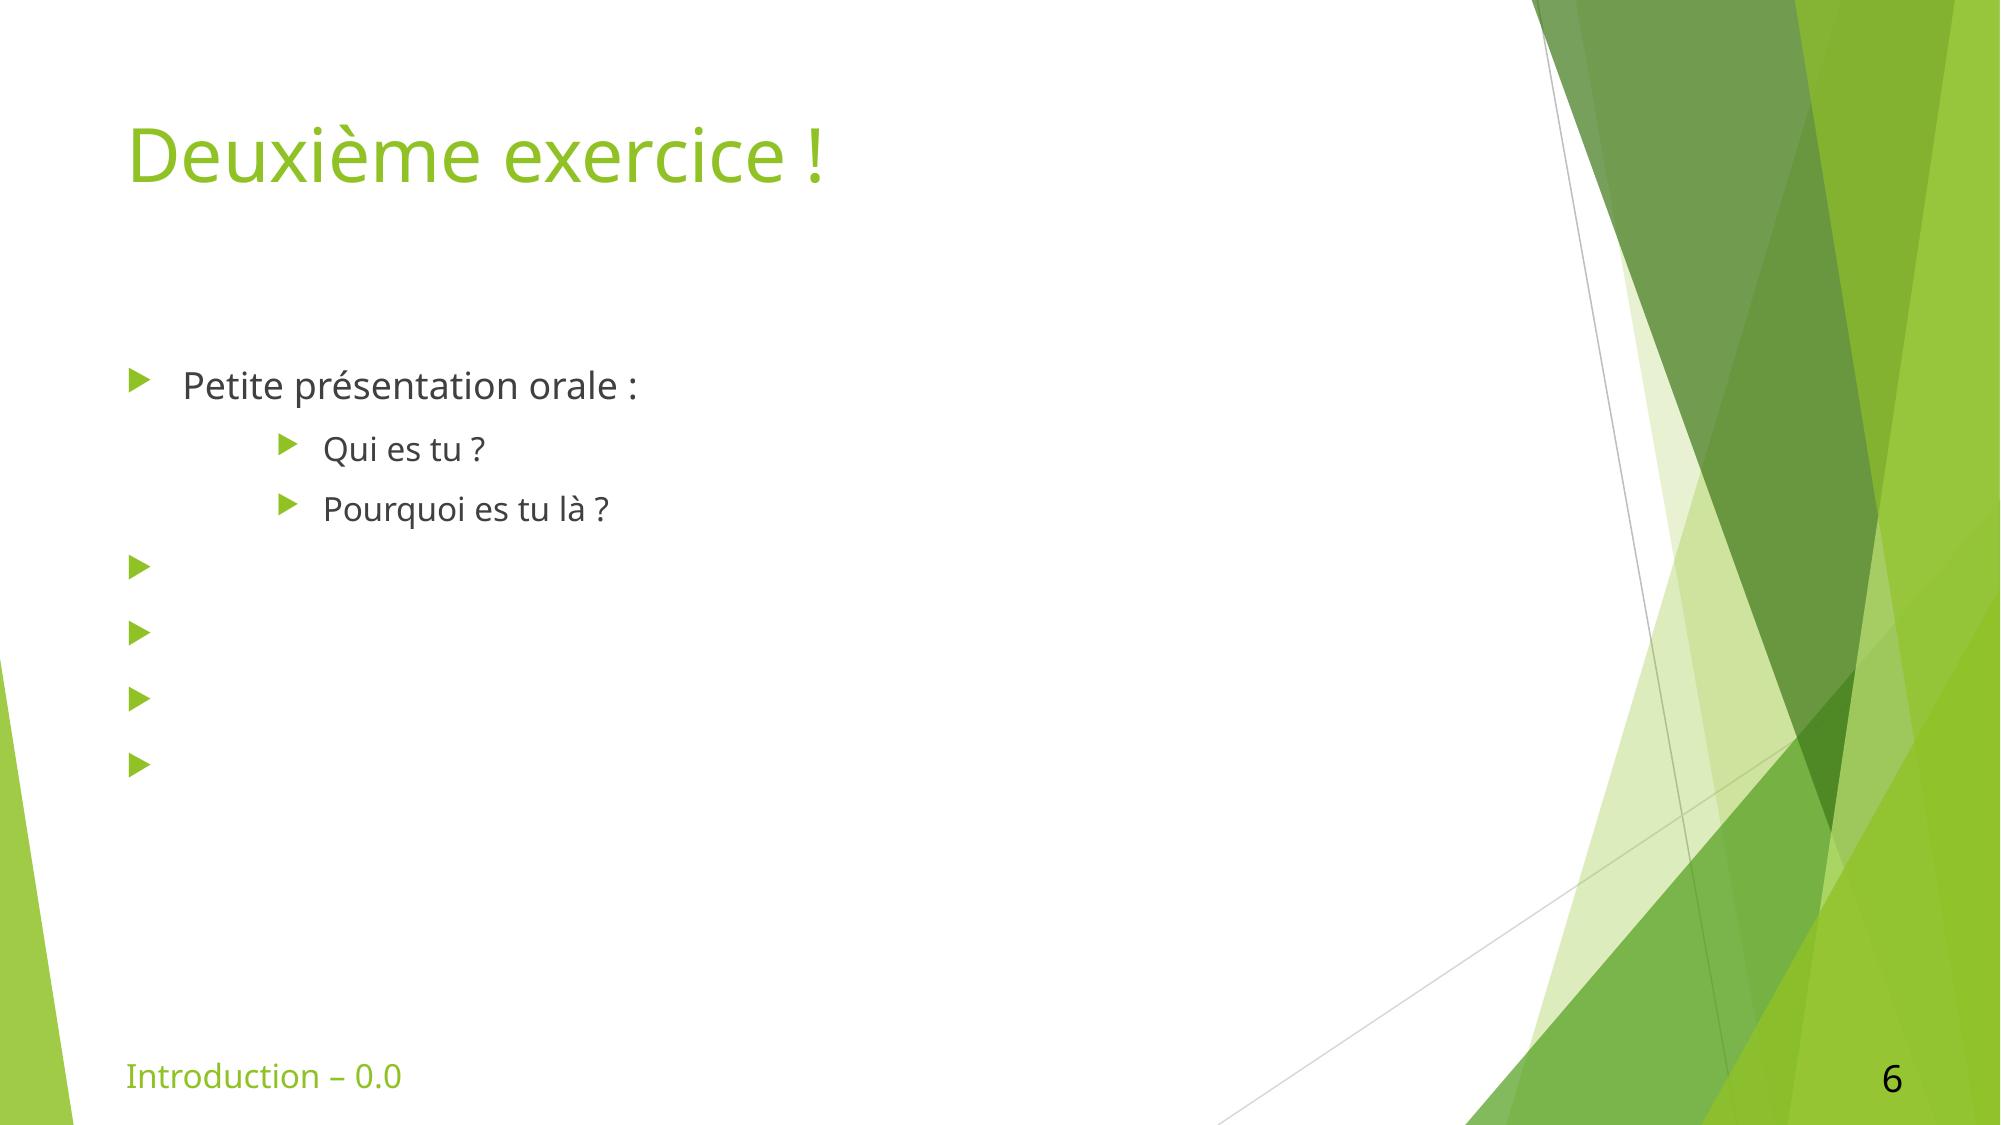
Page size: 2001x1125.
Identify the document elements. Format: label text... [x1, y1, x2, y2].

title Deuxième exercice ! [111, 99, 1522, 317]
text_box Introduction – 0.0 [111, 1047, 1094, 1109]
text_box [1866, 1047, 1979, 1108]
list Petite présentation orale : Qui es tu ? Pourquoi es tu là ? [111, 354, 1522, 992]
